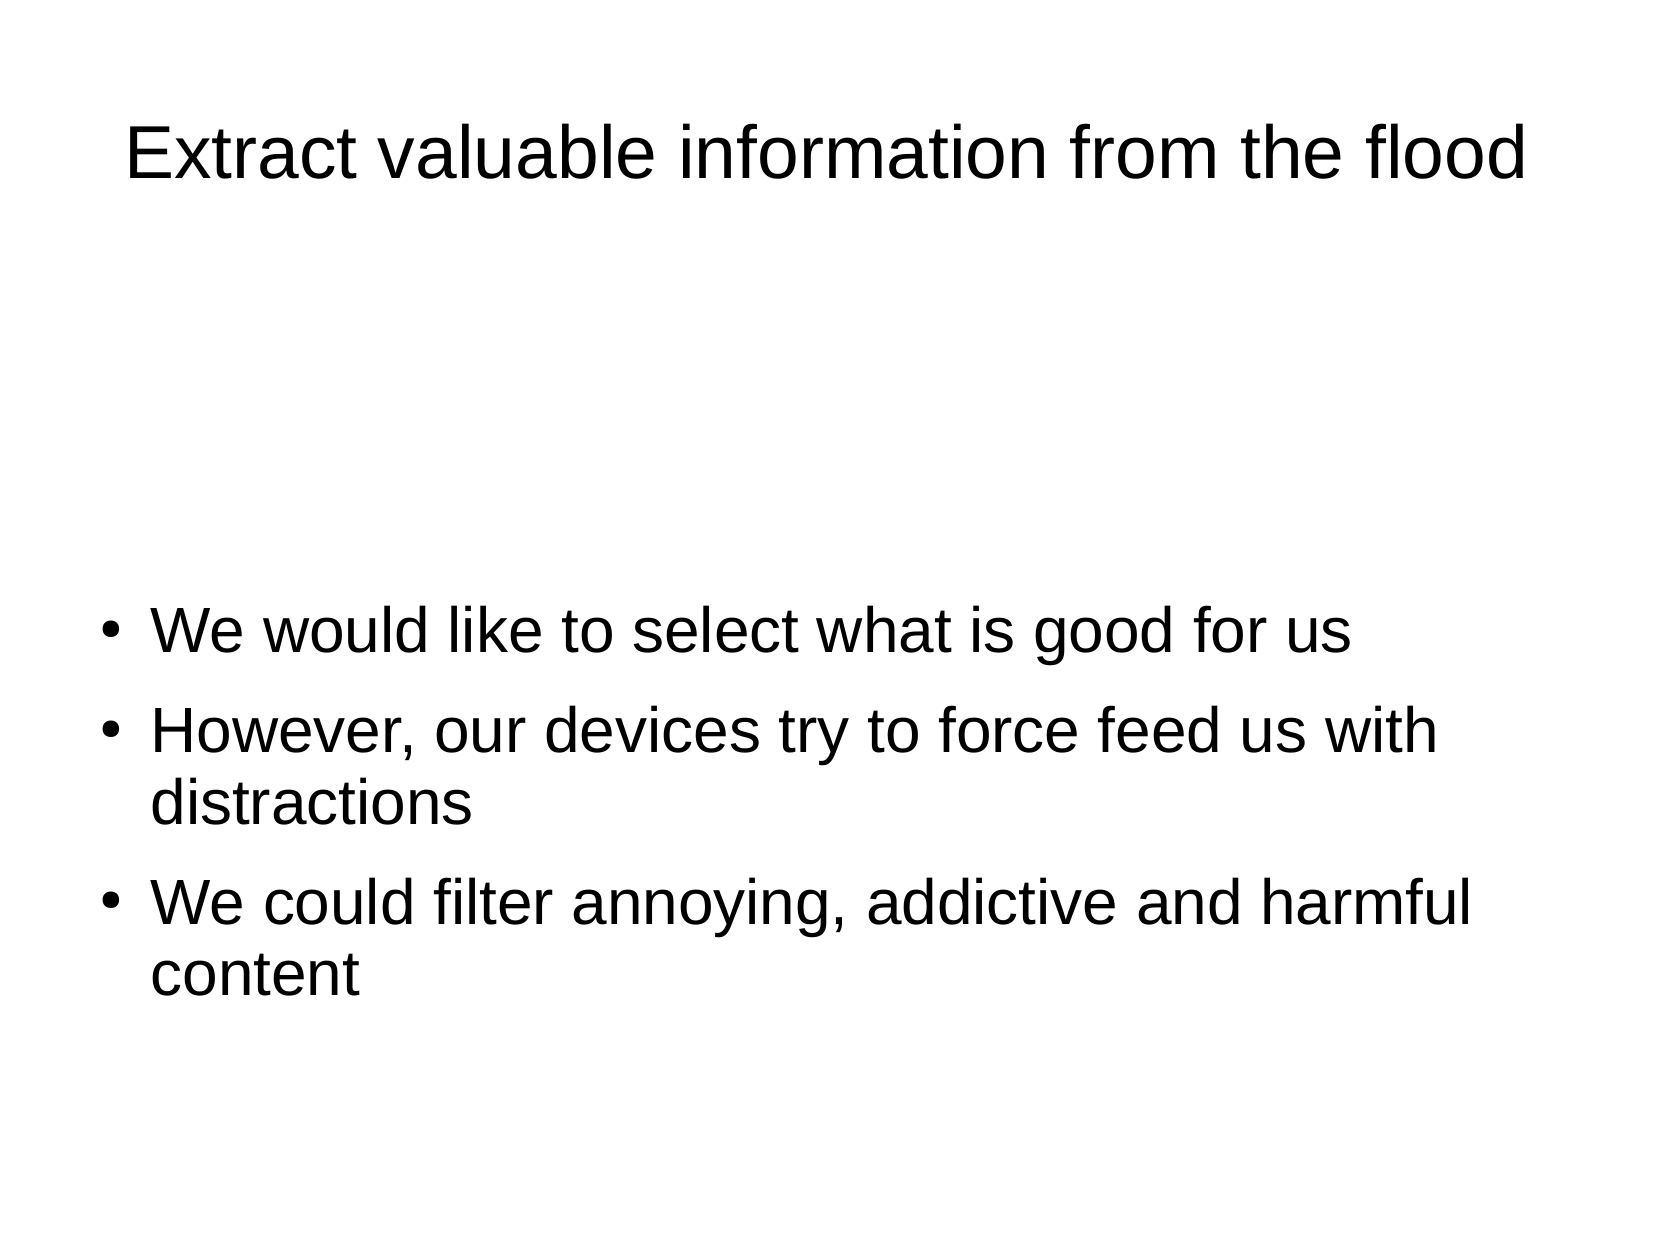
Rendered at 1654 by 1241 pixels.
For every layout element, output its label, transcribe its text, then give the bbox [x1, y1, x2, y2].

list We would like to select what is good for us However, our devices try to force feed us with distractions We could filter annoying, addictive and harmful content [82, 495, 1571, 1010]
title Extract valuable information from the flood [82, 49, 1571, 257]
